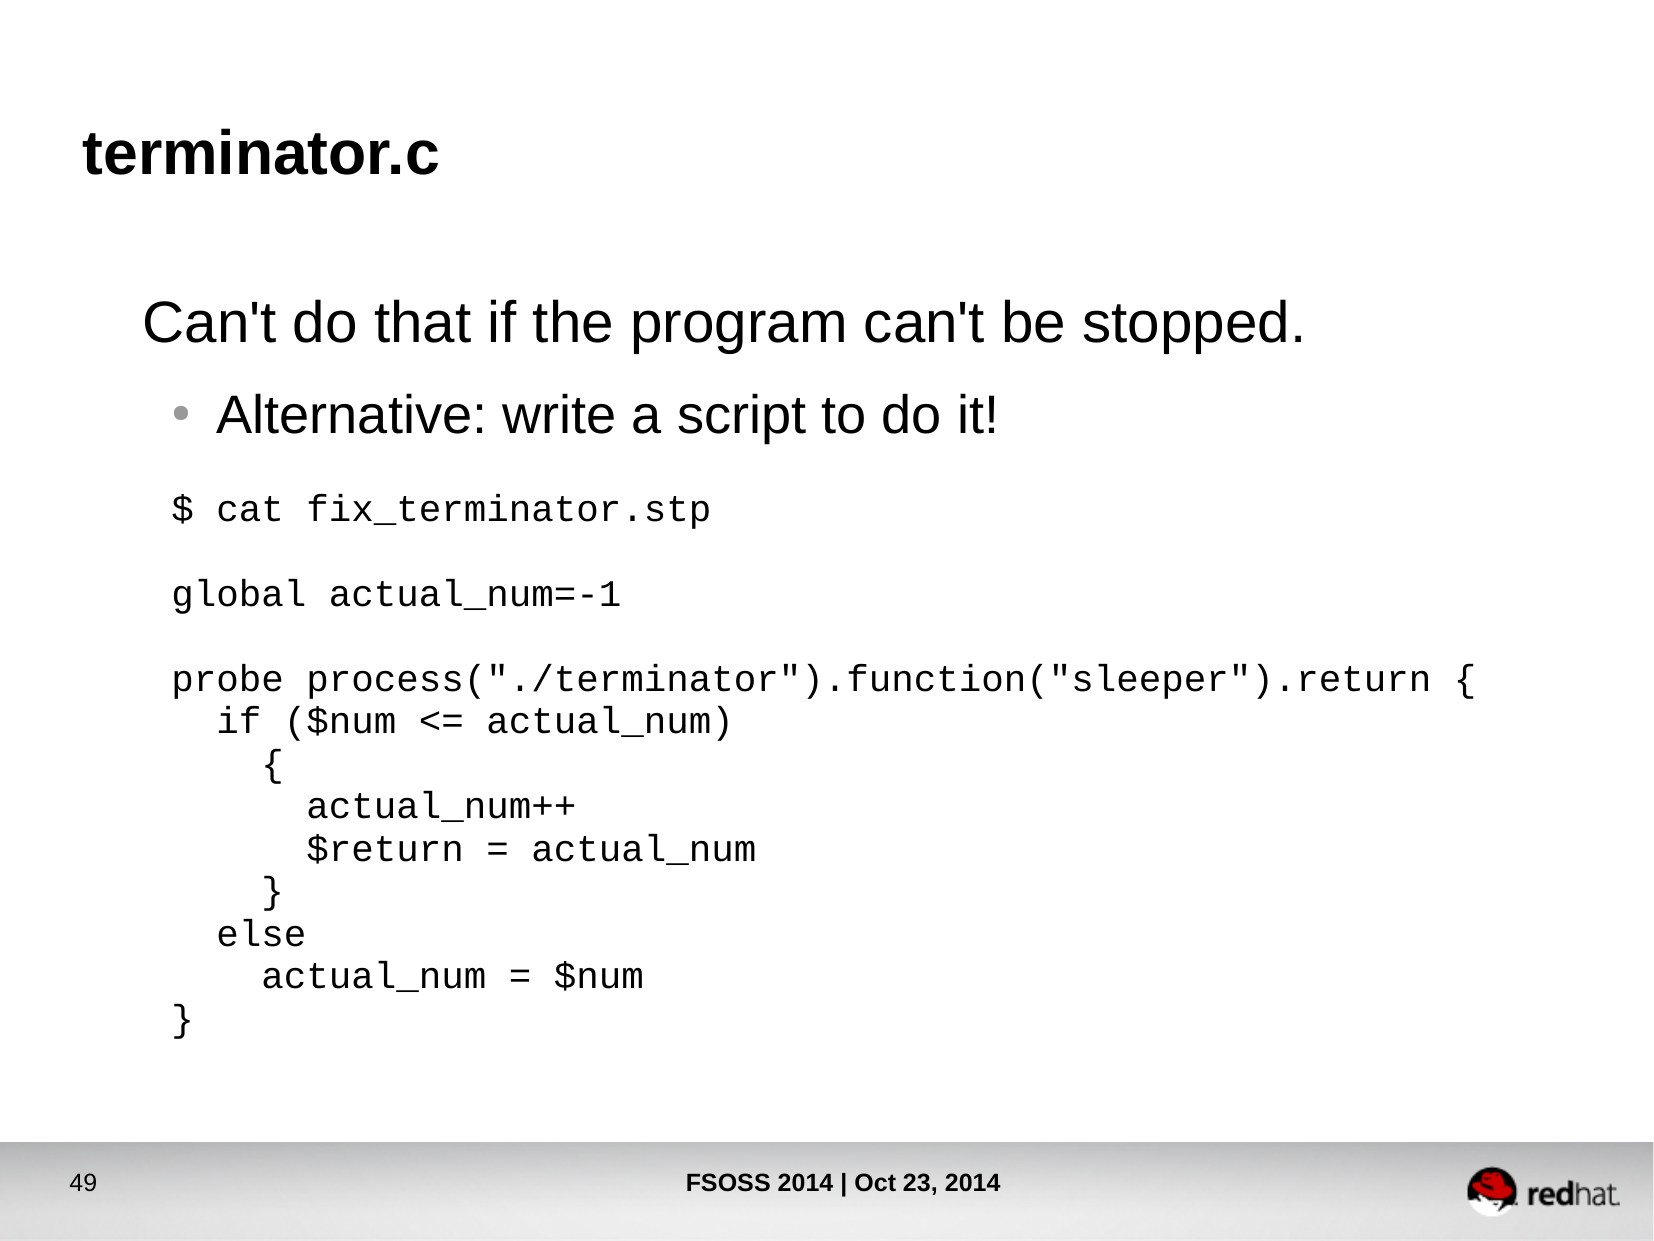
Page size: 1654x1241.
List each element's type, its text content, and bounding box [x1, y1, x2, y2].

title terminator.c [82, 49, 1571, 257]
picture [0, 1142, 1654, 1241]
text_box $ cat fix_terminator.stp global actual_num=-1 probe process("./terminator").function("sleeper").return { if ($num <= actual_num) { actual_num++ $return = actual_num } else actual_num = $num } [156, 482, 1510, 1051]
list Can't do that if the program can't be stopped. Alternative: write a script to do it! [82, 290, 1571, 995]
